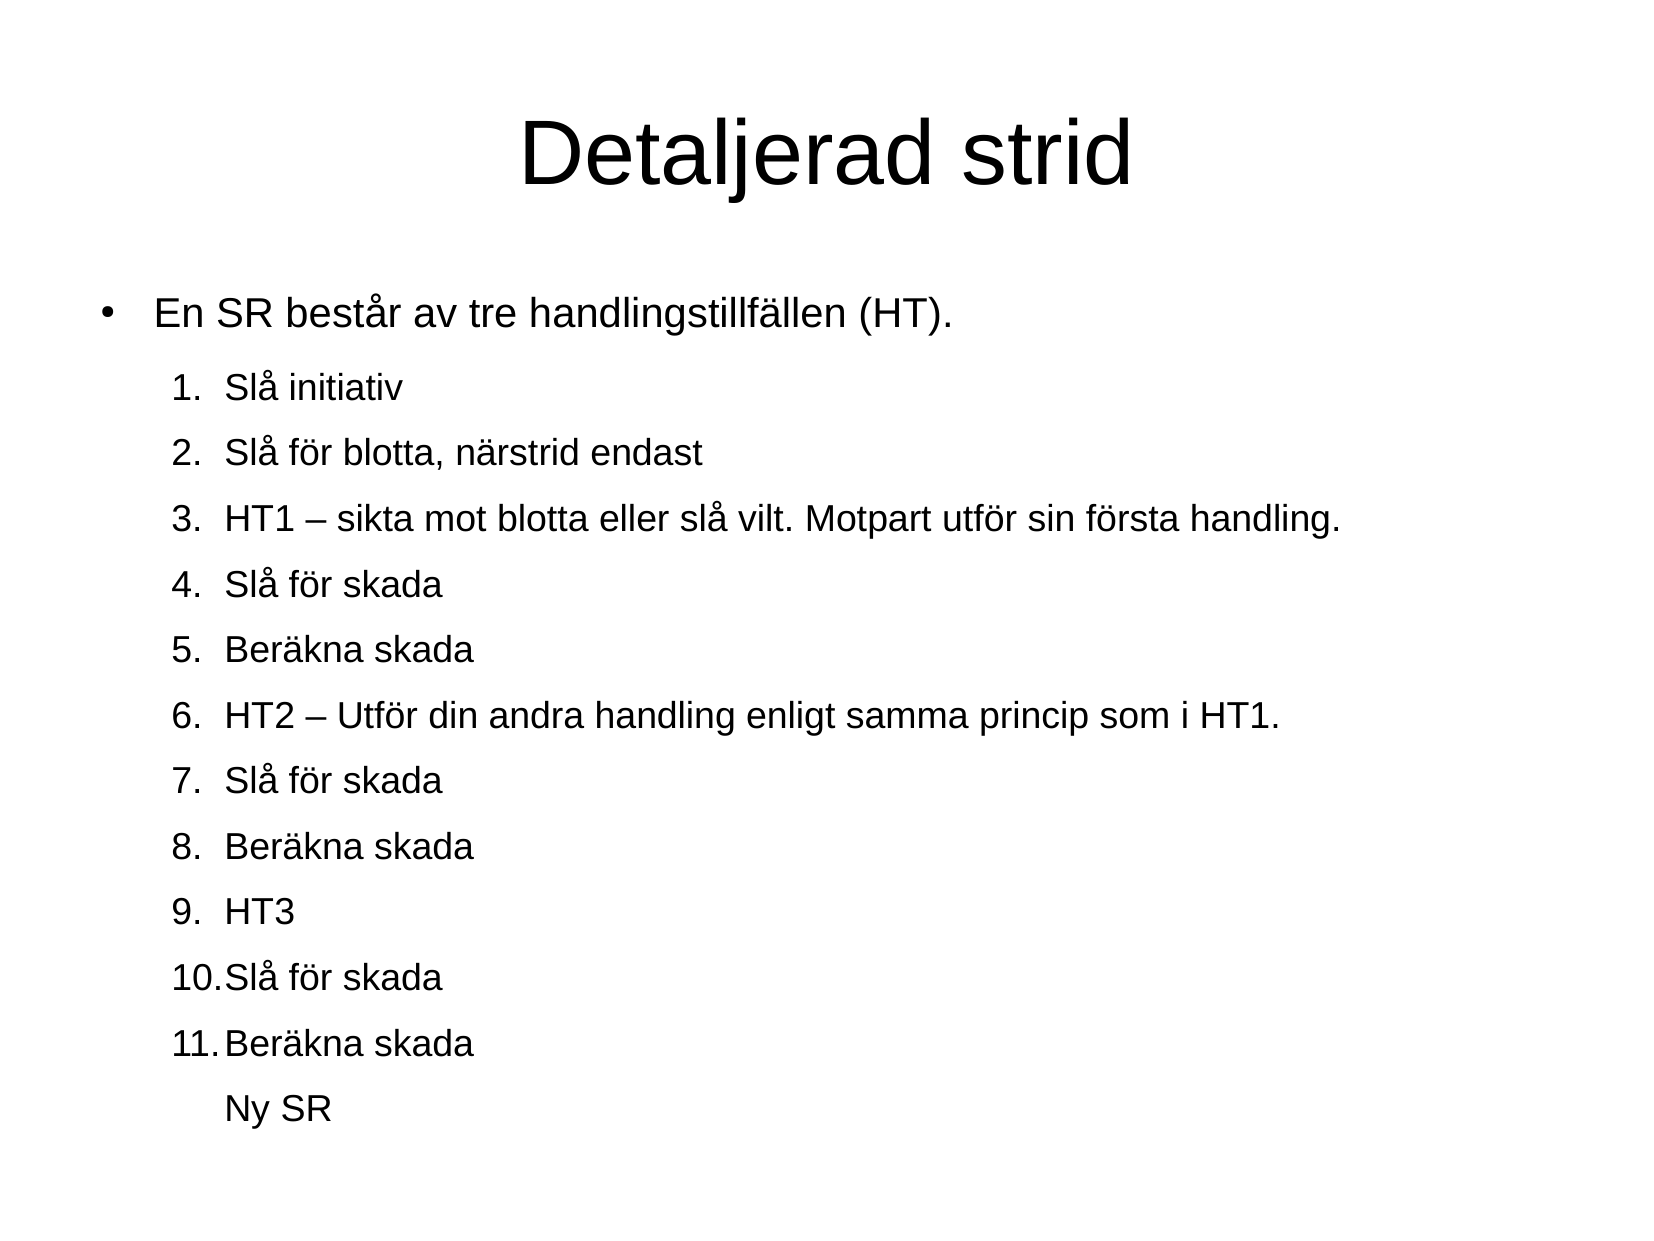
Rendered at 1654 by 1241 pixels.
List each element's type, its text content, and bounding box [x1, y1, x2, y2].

list En SR består av tre handlingstillfällen (HT). Slå initiativ Slå för blotta, närstrid endast HT1 – sikta mot blotta eller slå vilt. Motpart utför sin första handling. Slå för skada Beräkna skada HT2 – Utför din andra handling enligt samma princip som i HT1. Slå för skada Beräkna skada HT3 Slå för skada Beräkna skada Ny SR [82, 290, 1571, 1131]
title Detaljerad strid [82, 49, 1571, 257]
